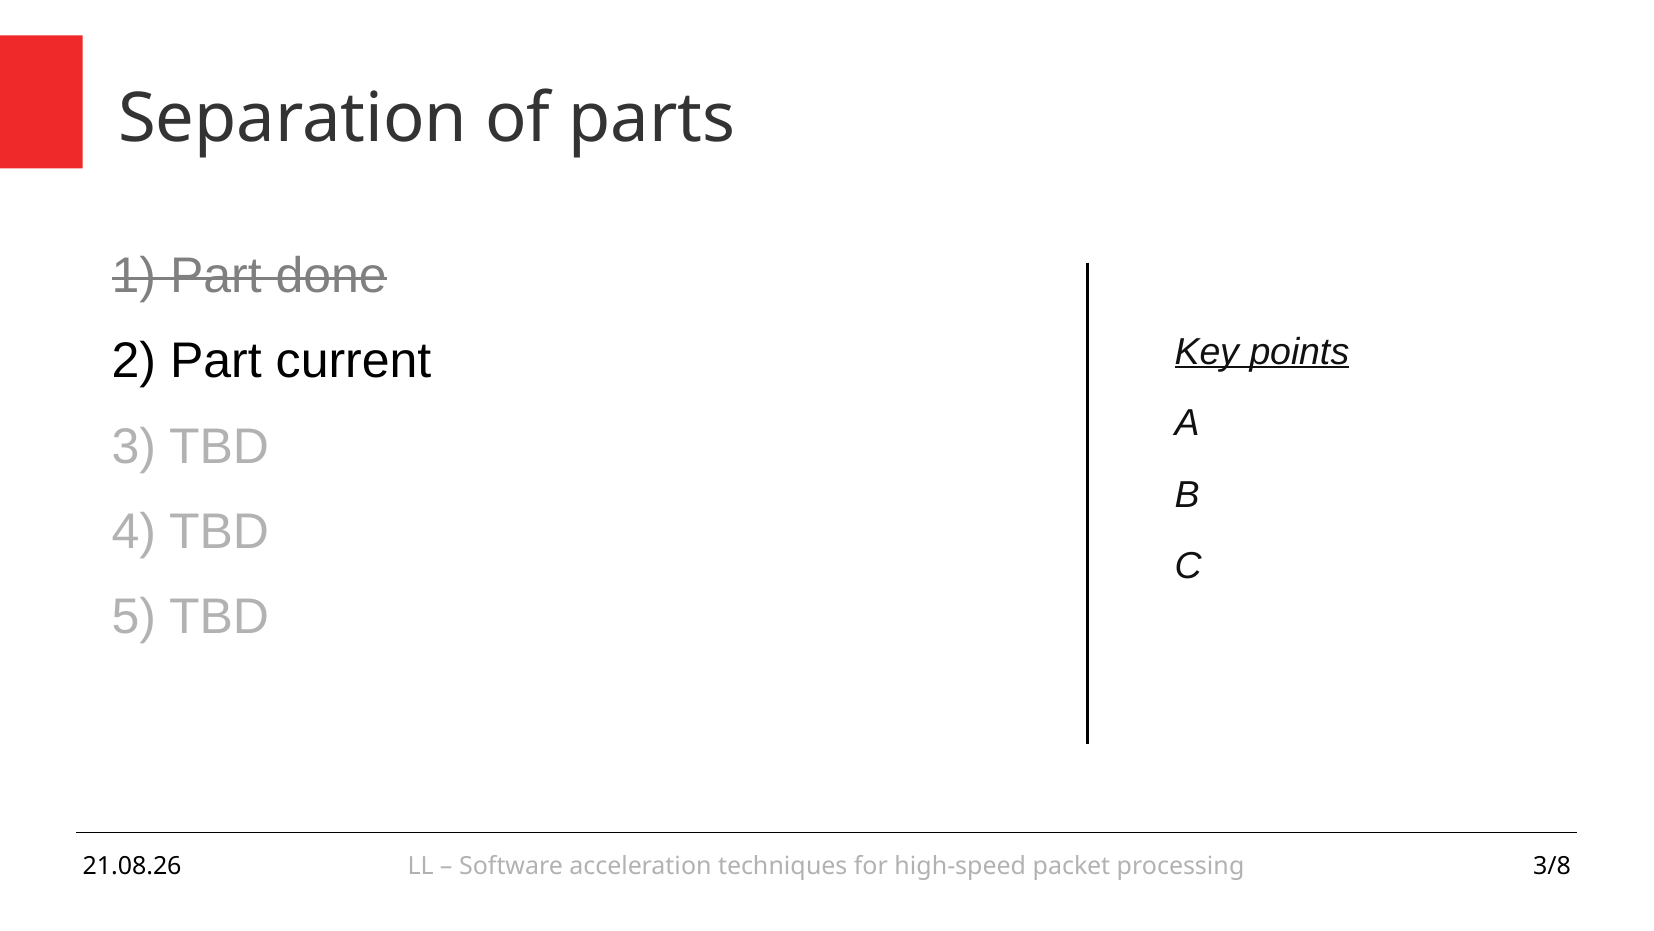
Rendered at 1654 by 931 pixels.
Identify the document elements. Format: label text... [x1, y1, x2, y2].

text_box 1) Part done 2) Part current 3) TBD 4) TBD 5) TBD [96, 240, 1007, 736]
title Separation of parts [118, 67, 1571, 162]
text_box Key points A B C [1159, 322, 1654, 639]
